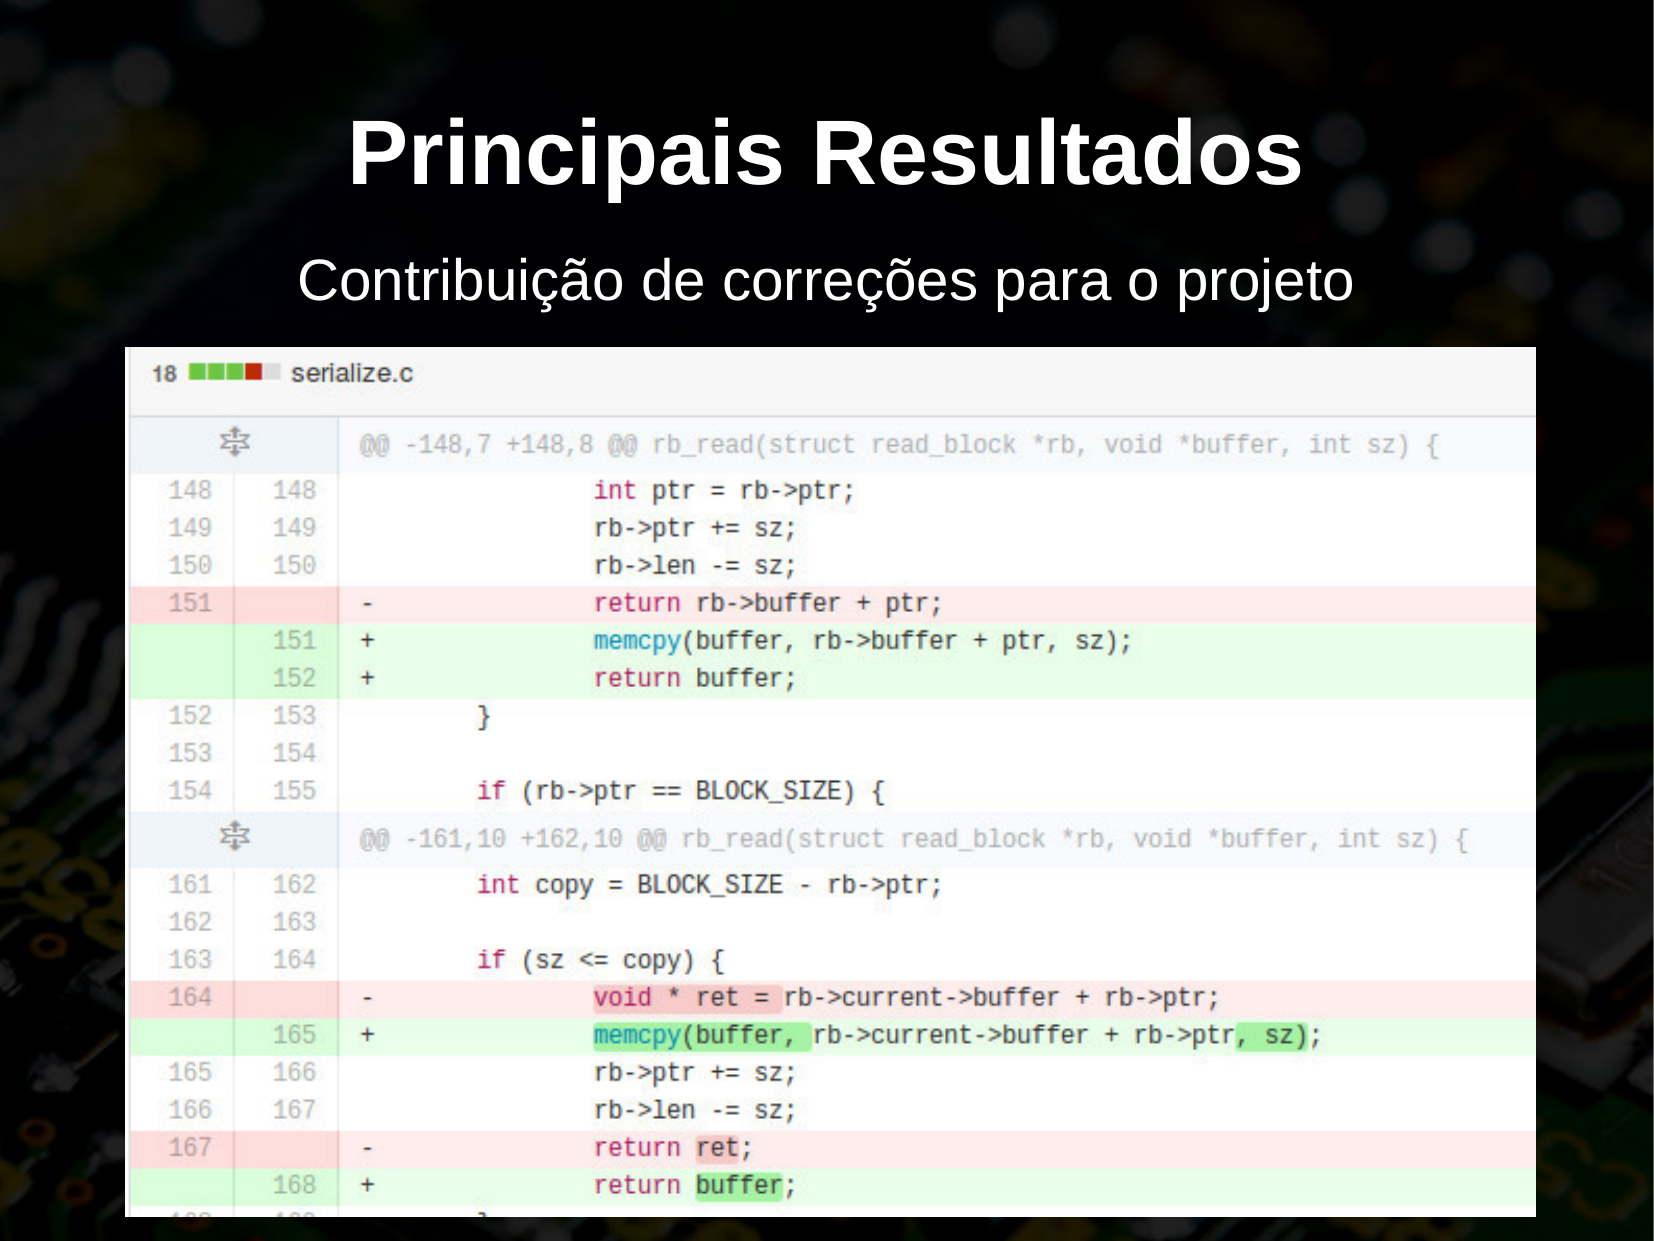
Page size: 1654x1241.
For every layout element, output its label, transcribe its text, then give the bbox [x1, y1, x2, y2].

picture [0, 0, 1654, 1241]
title Principais Resultados [82, 49, 1571, 229]
title Contribuição de correções para o projeto [82, 229, 1571, 331]
